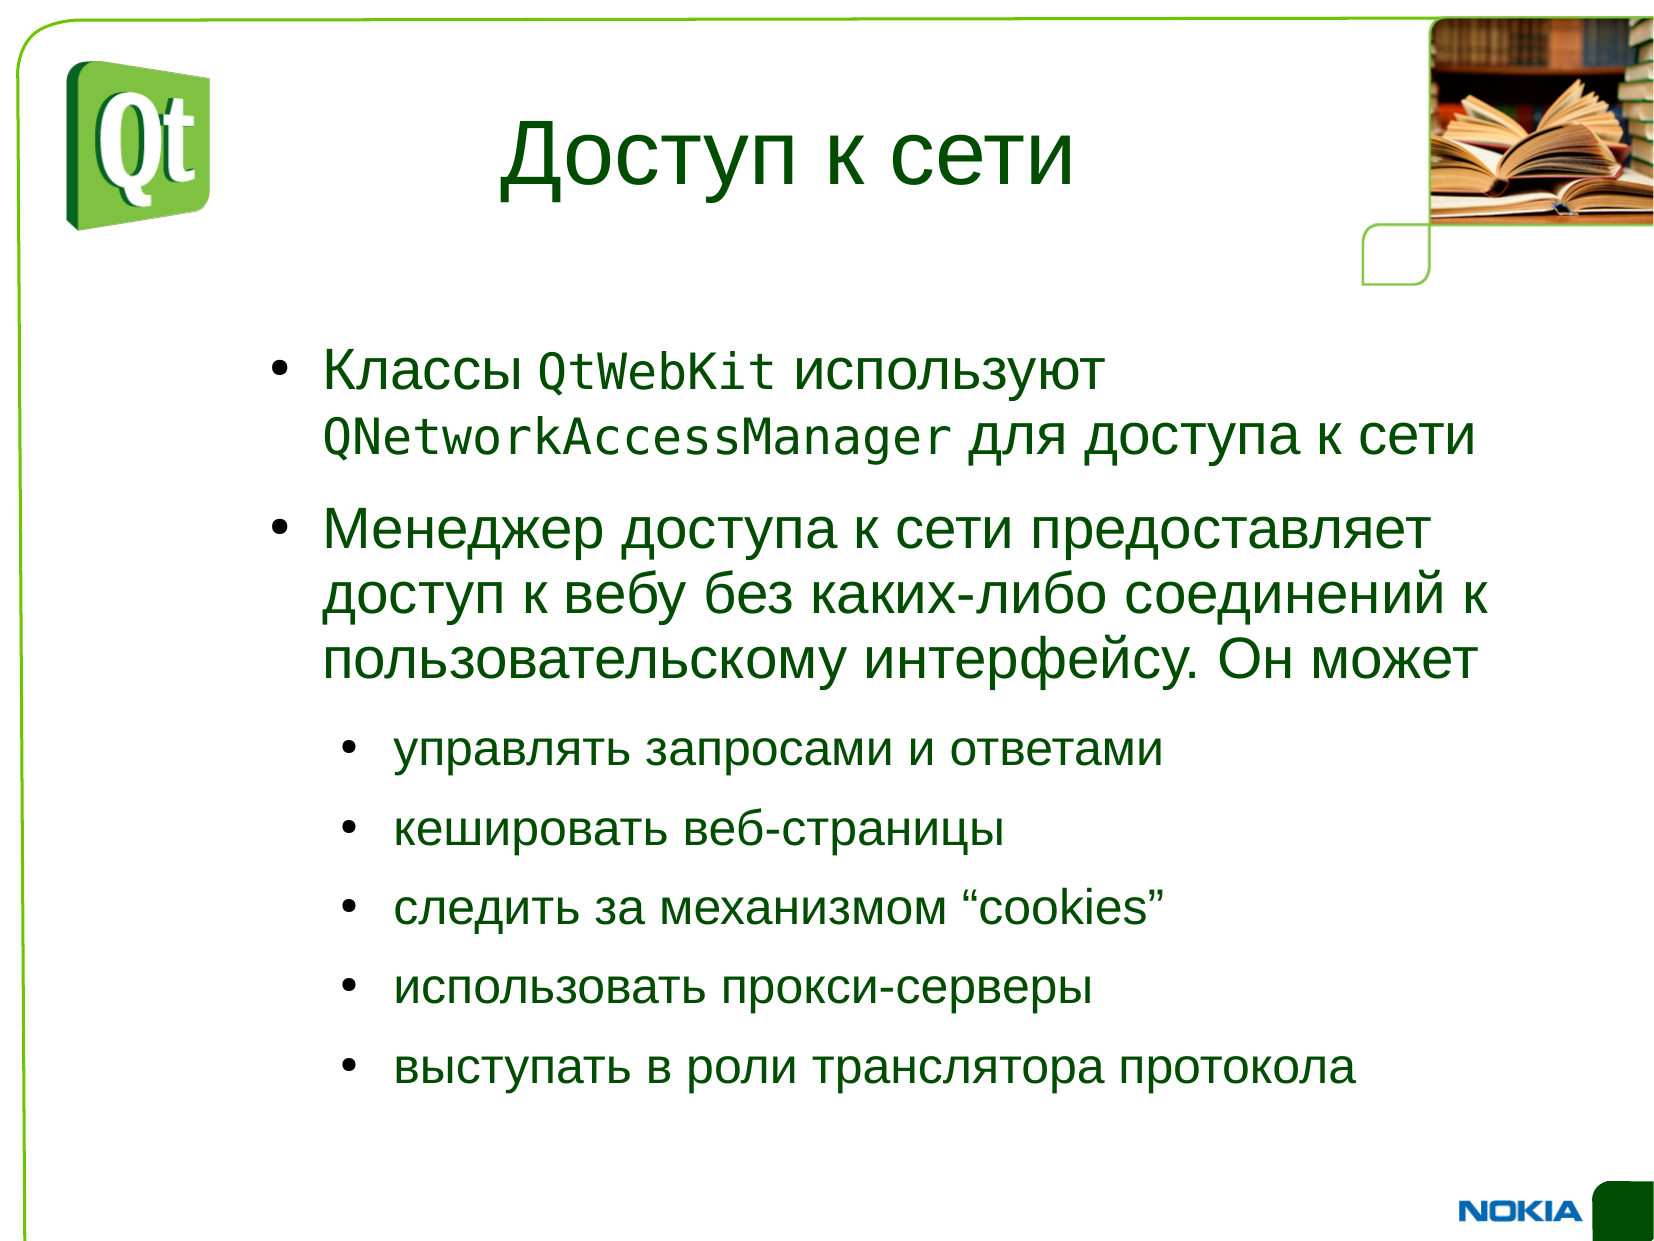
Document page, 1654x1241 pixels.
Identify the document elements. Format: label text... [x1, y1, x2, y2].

picture [1459, 1200, 1583, 1222]
list Классы QtWebKit используют QNetworkAccessManager для доступа к сети Менеджер доступа к сети предоставляет доступ к вебу без каких-либо соединений к пользовательскому интерфейсу. Он может управлять запросами и ответами кешировать веб-страницы cледить за механизмом “cookies” использовать прокси-серверы выступать в роли транслятора протокола [251, 336, 1571, 1141]
title Доступ к сети [251, 56, 1327, 250]
picture [66, 61, 210, 231]
picture [1338, 5, 1654, 306]
